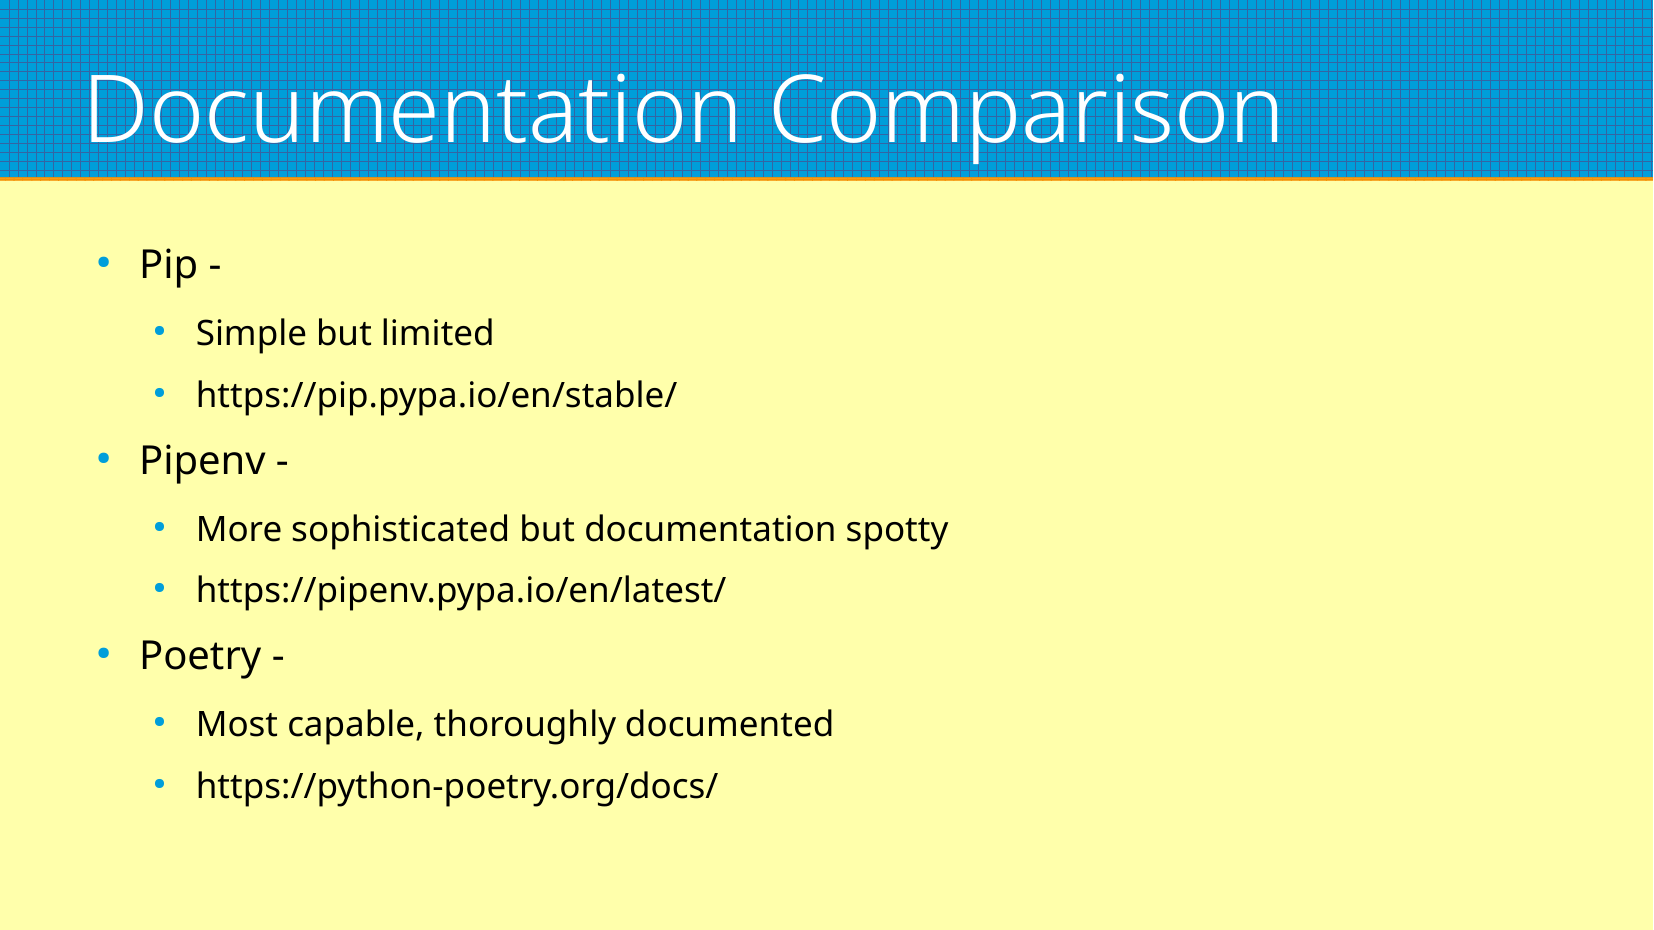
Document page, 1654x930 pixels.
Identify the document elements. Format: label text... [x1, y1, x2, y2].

title Documentation Comparison [82, 14, 1571, 171]
list Pip - Simple but limited https://pip.pypa.io/en/stable/ Pipenv - More sophisticated but documentation spotty https://pipenv.pypa.io/en/latest/ Poetry - Most capable, thoroughly documented https://python-poetry.org/docs/ [82, 236, 1562, 810]
